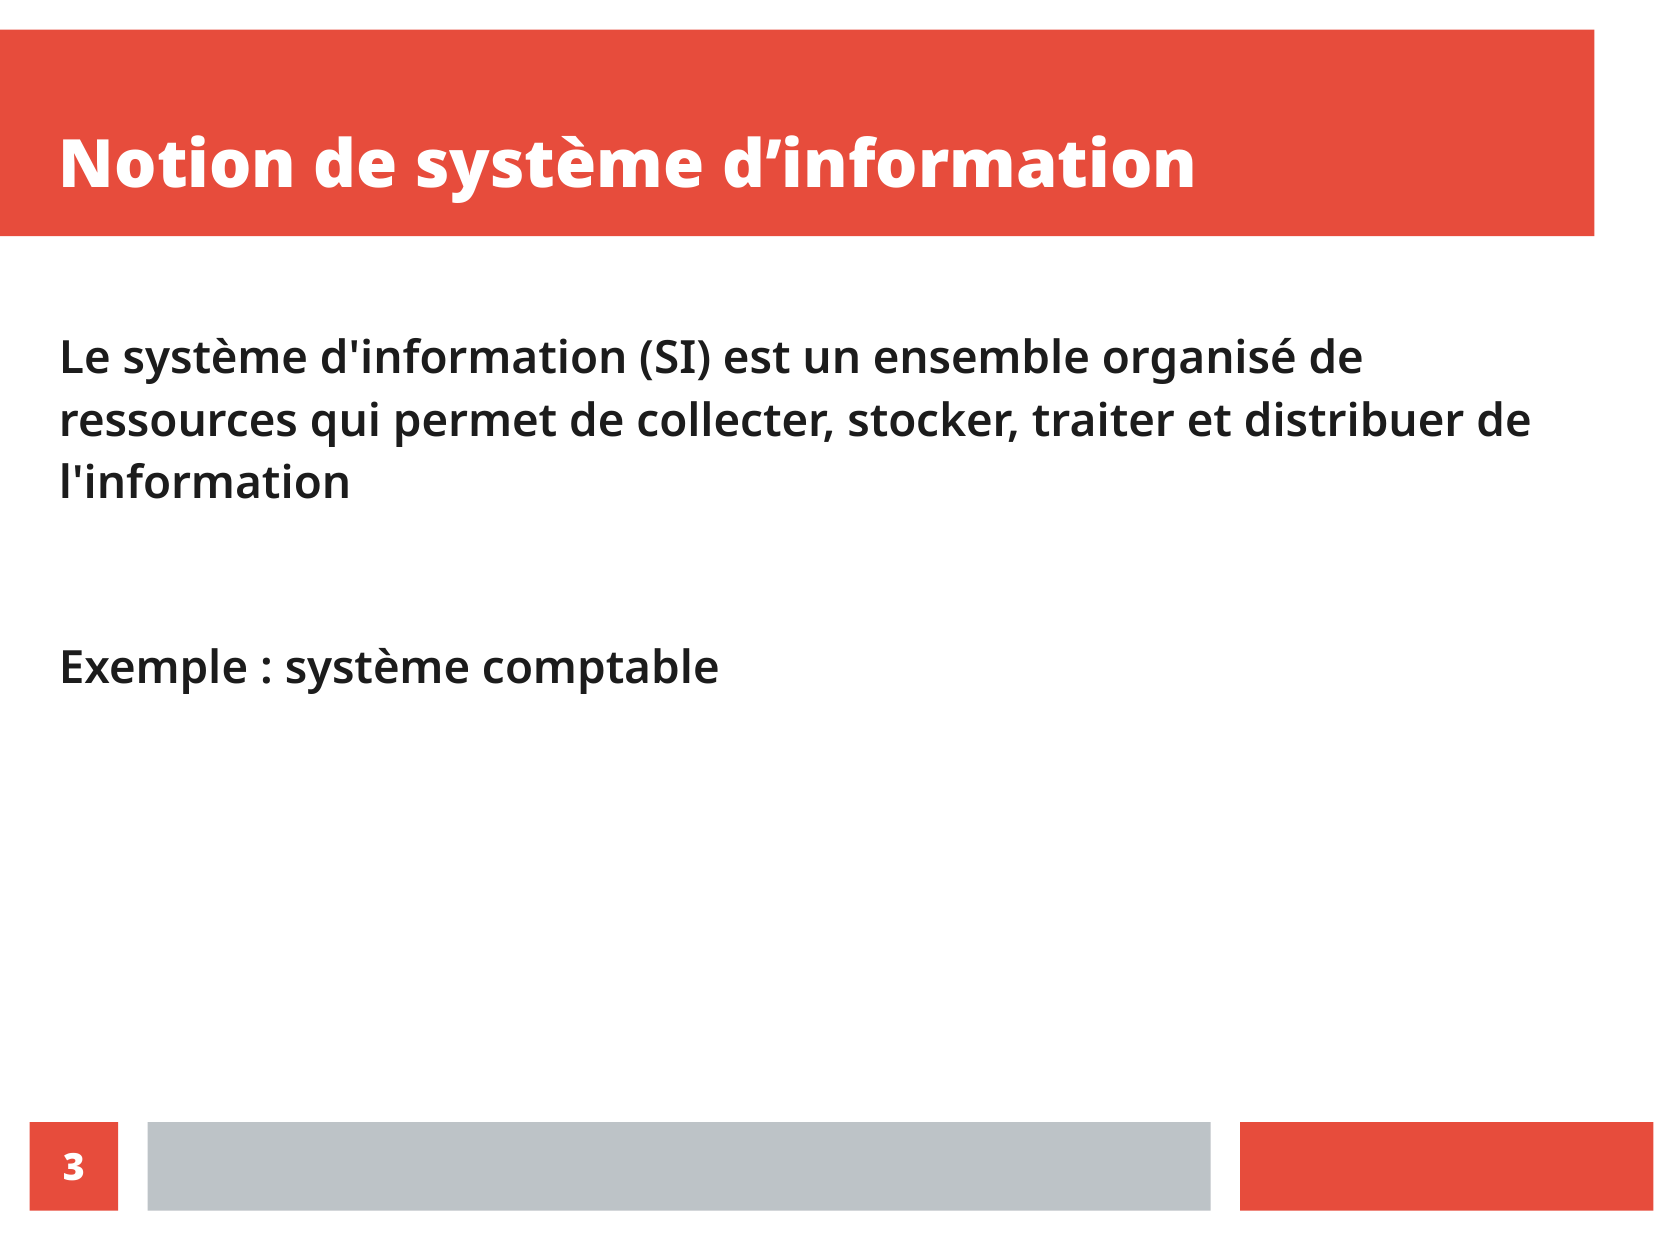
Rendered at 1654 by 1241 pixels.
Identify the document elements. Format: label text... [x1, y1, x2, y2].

title Notion de système d’information [59, 59, 1595, 207]
list Le système d'information (SI) est un ensemble organisé de ressources qui permet de collecter, stocker, traiter et distribuer de l'information Exemple : système comptable [59, 324, 1565, 1093]
